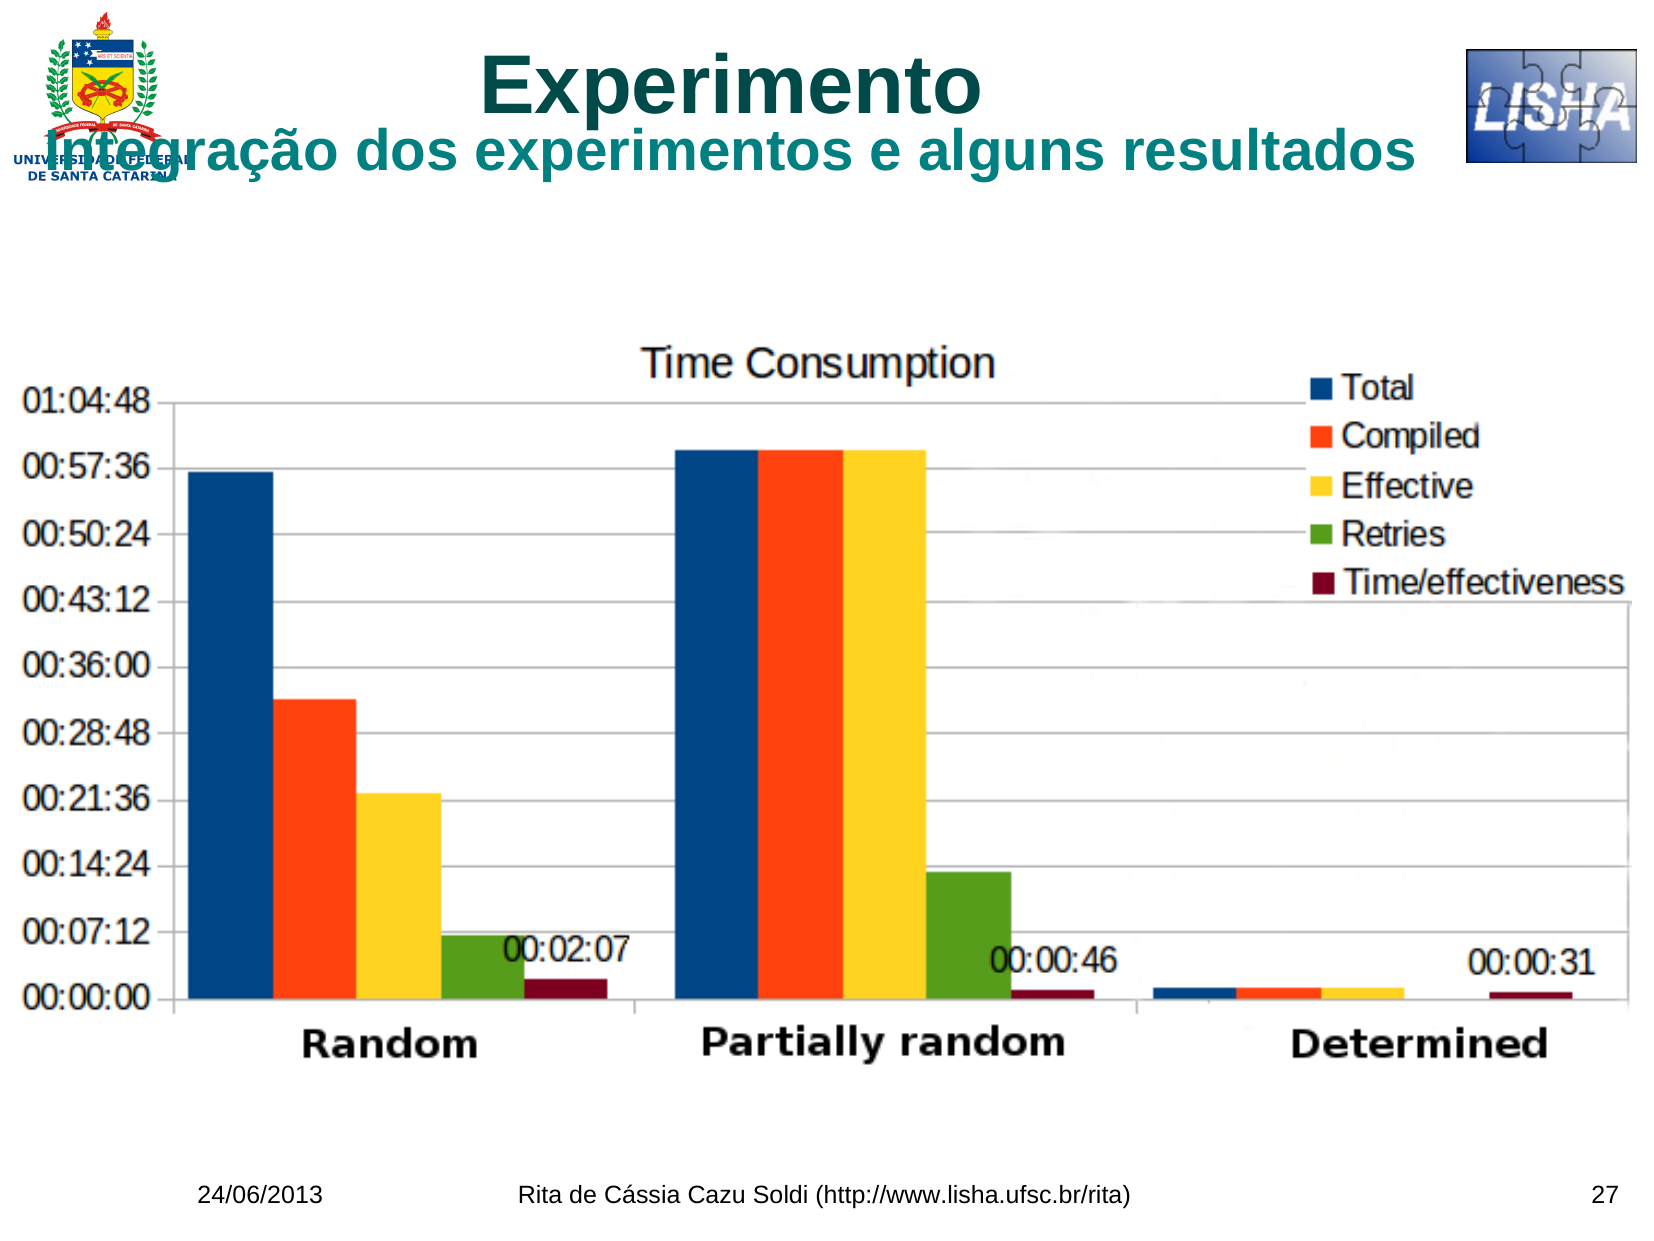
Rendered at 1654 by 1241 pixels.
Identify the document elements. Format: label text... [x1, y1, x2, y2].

picture [1466, 49, 1637, 163]
picture [13, 6, 191, 181]
title Experimento Integração dos experimentos e alguns resultados [37, 33, 1426, 202]
picture [14, 337, 1632, 1067]
